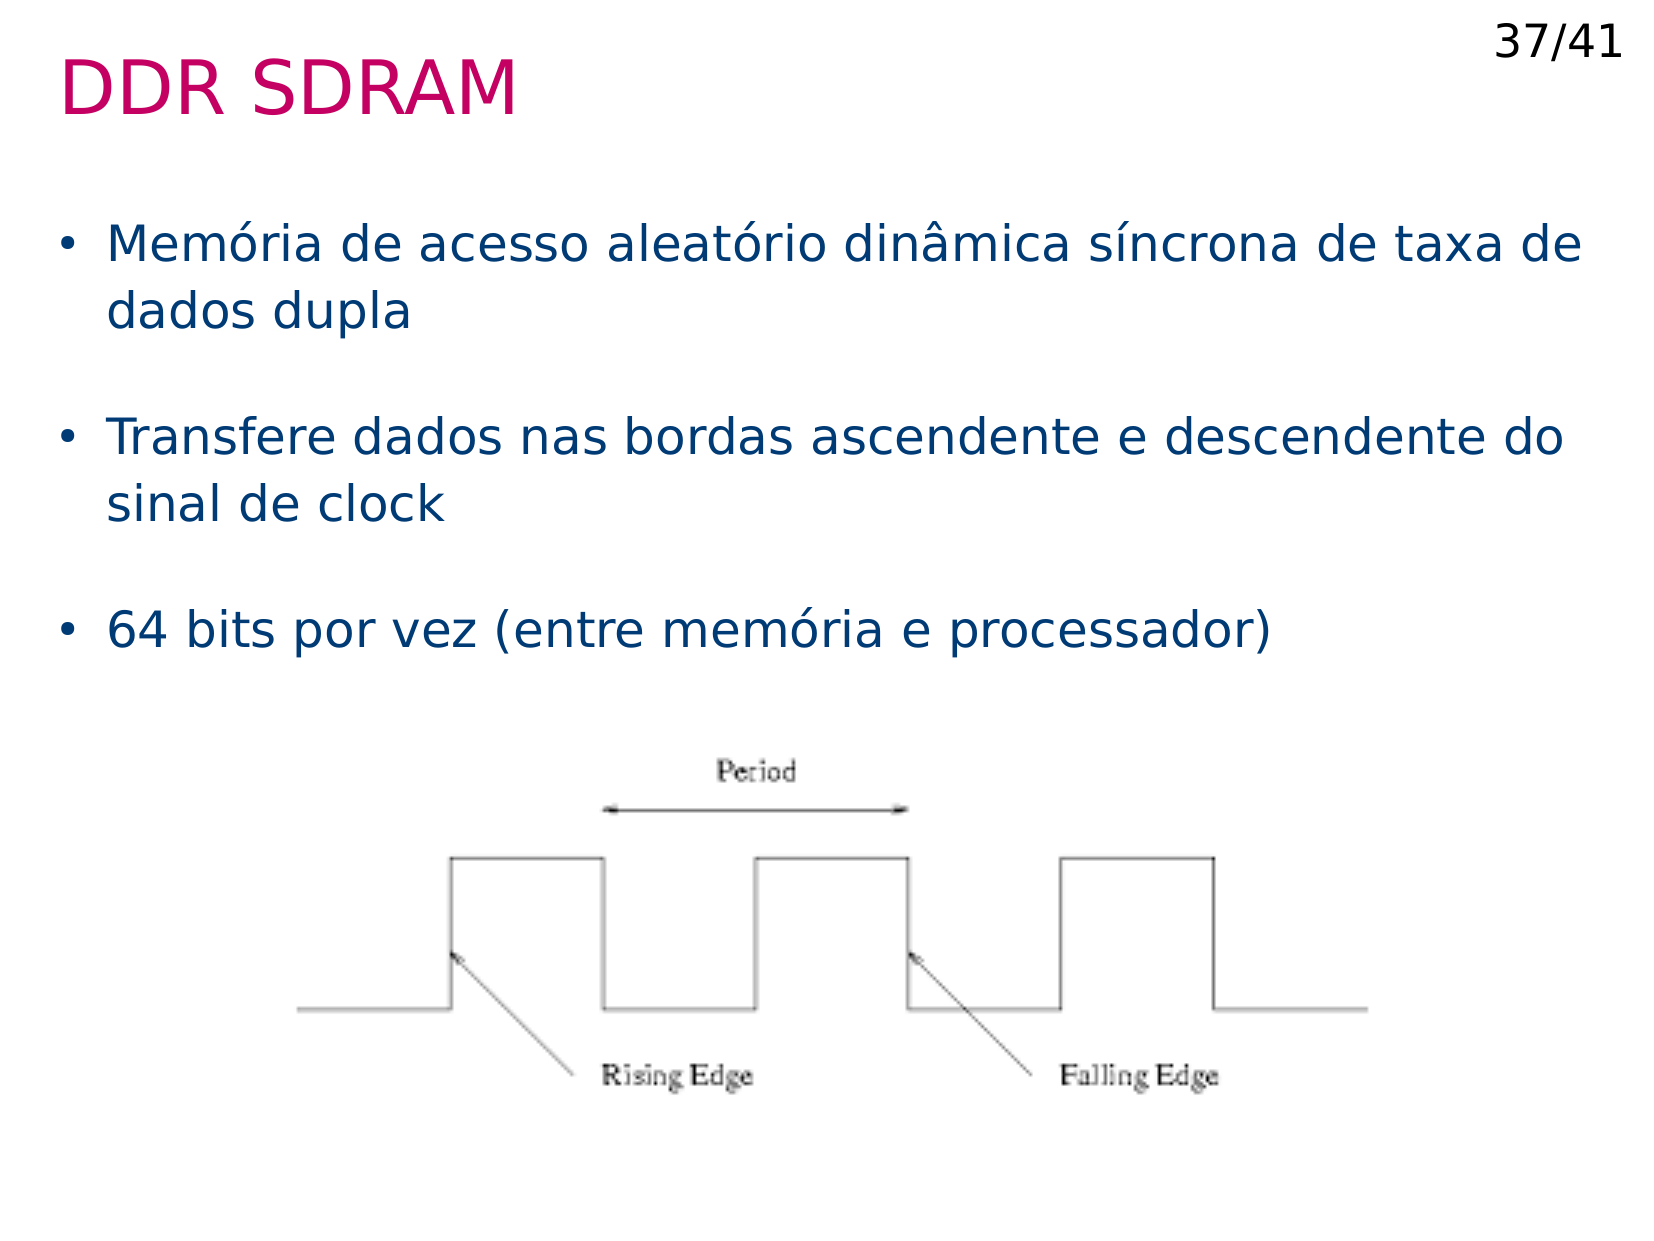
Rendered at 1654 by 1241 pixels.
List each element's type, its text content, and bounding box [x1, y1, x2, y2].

title DDR SDRAM [59, 29, 1625, 148]
list Memória de acesso aleatório dinâmica síncrona de taxa de dados dupla Transfere dados nas bordas ascendente e descendente do sinal de clock 64 bits por vez (entre memória e processador) [59, 206, 1625, 1211]
picture [271, 738, 1447, 1123]
